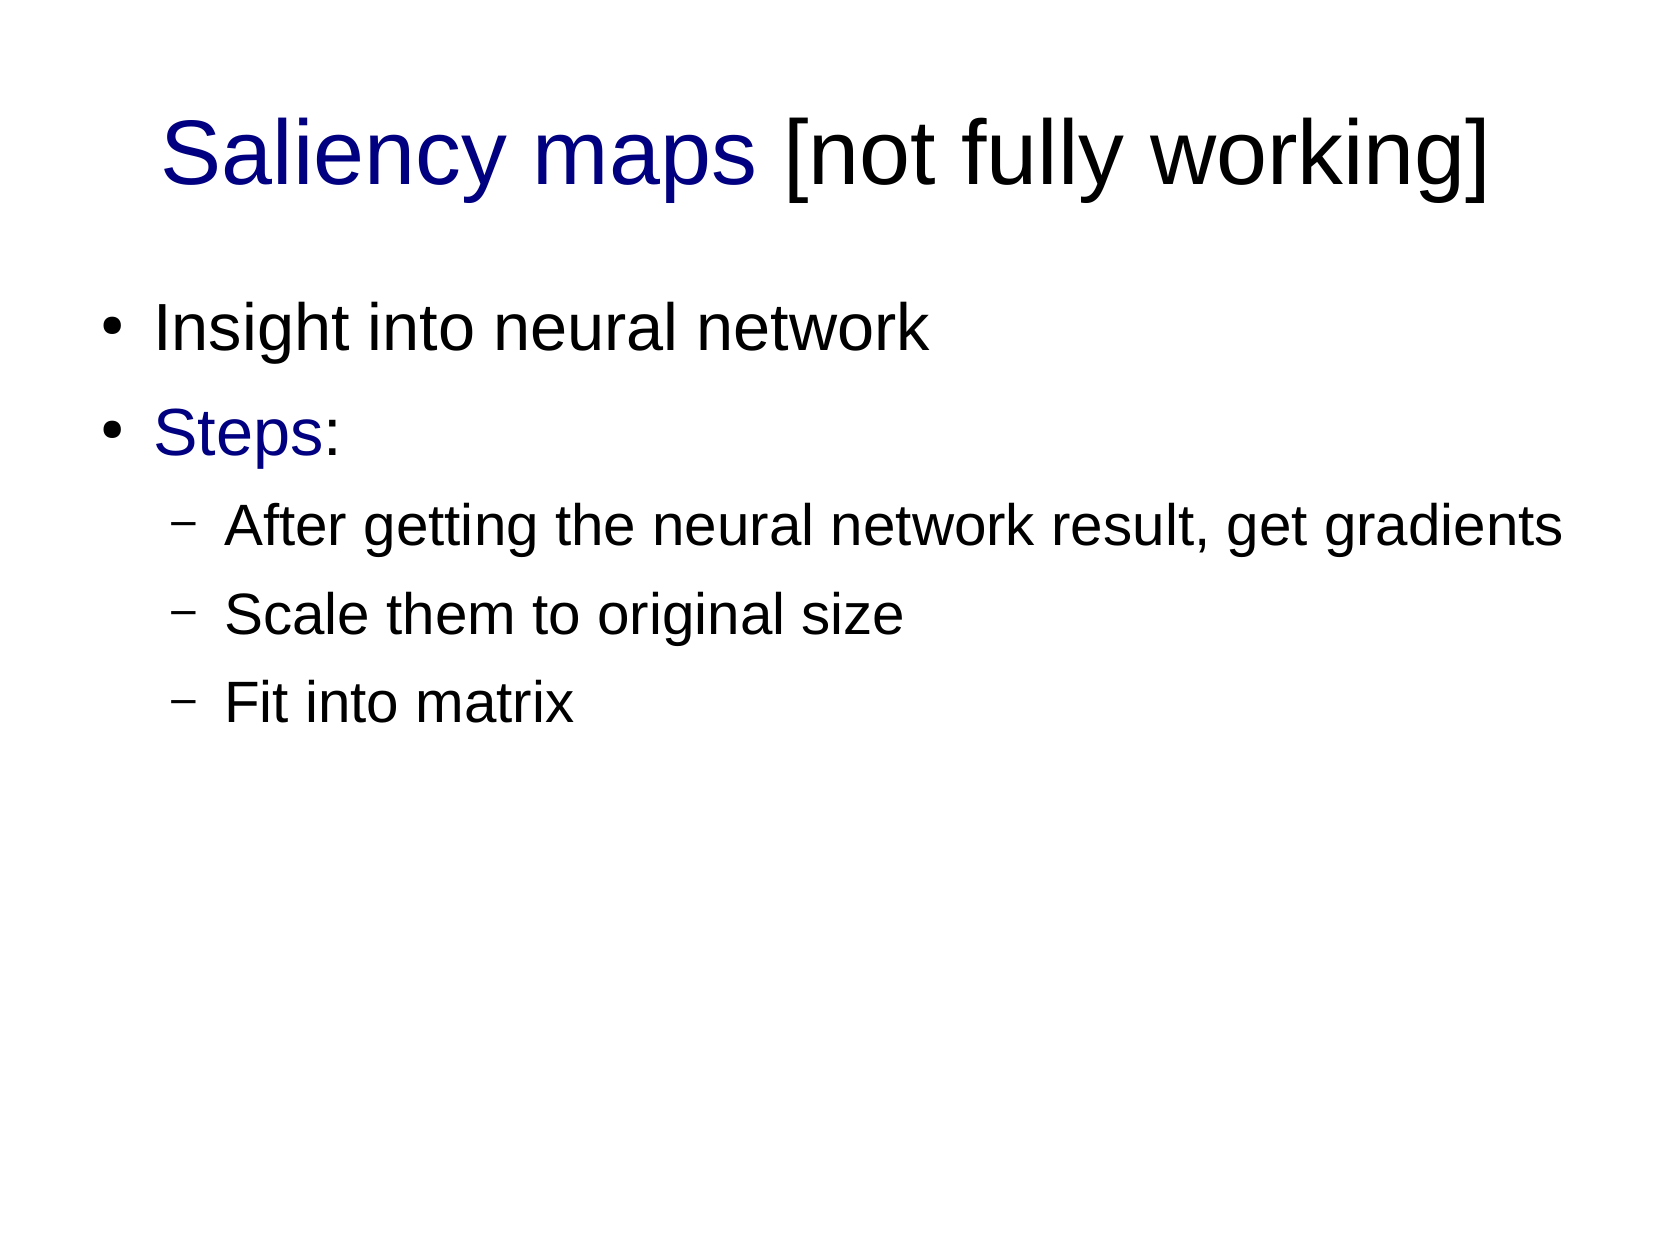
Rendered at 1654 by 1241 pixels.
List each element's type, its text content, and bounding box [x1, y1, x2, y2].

list Insight into neural network Steps: After getting the neural network result, get gradients Scale them to original size Fit into matrix [82, 290, 1571, 1010]
title Saliency maps [not fully working] [82, 49, 1571, 257]
